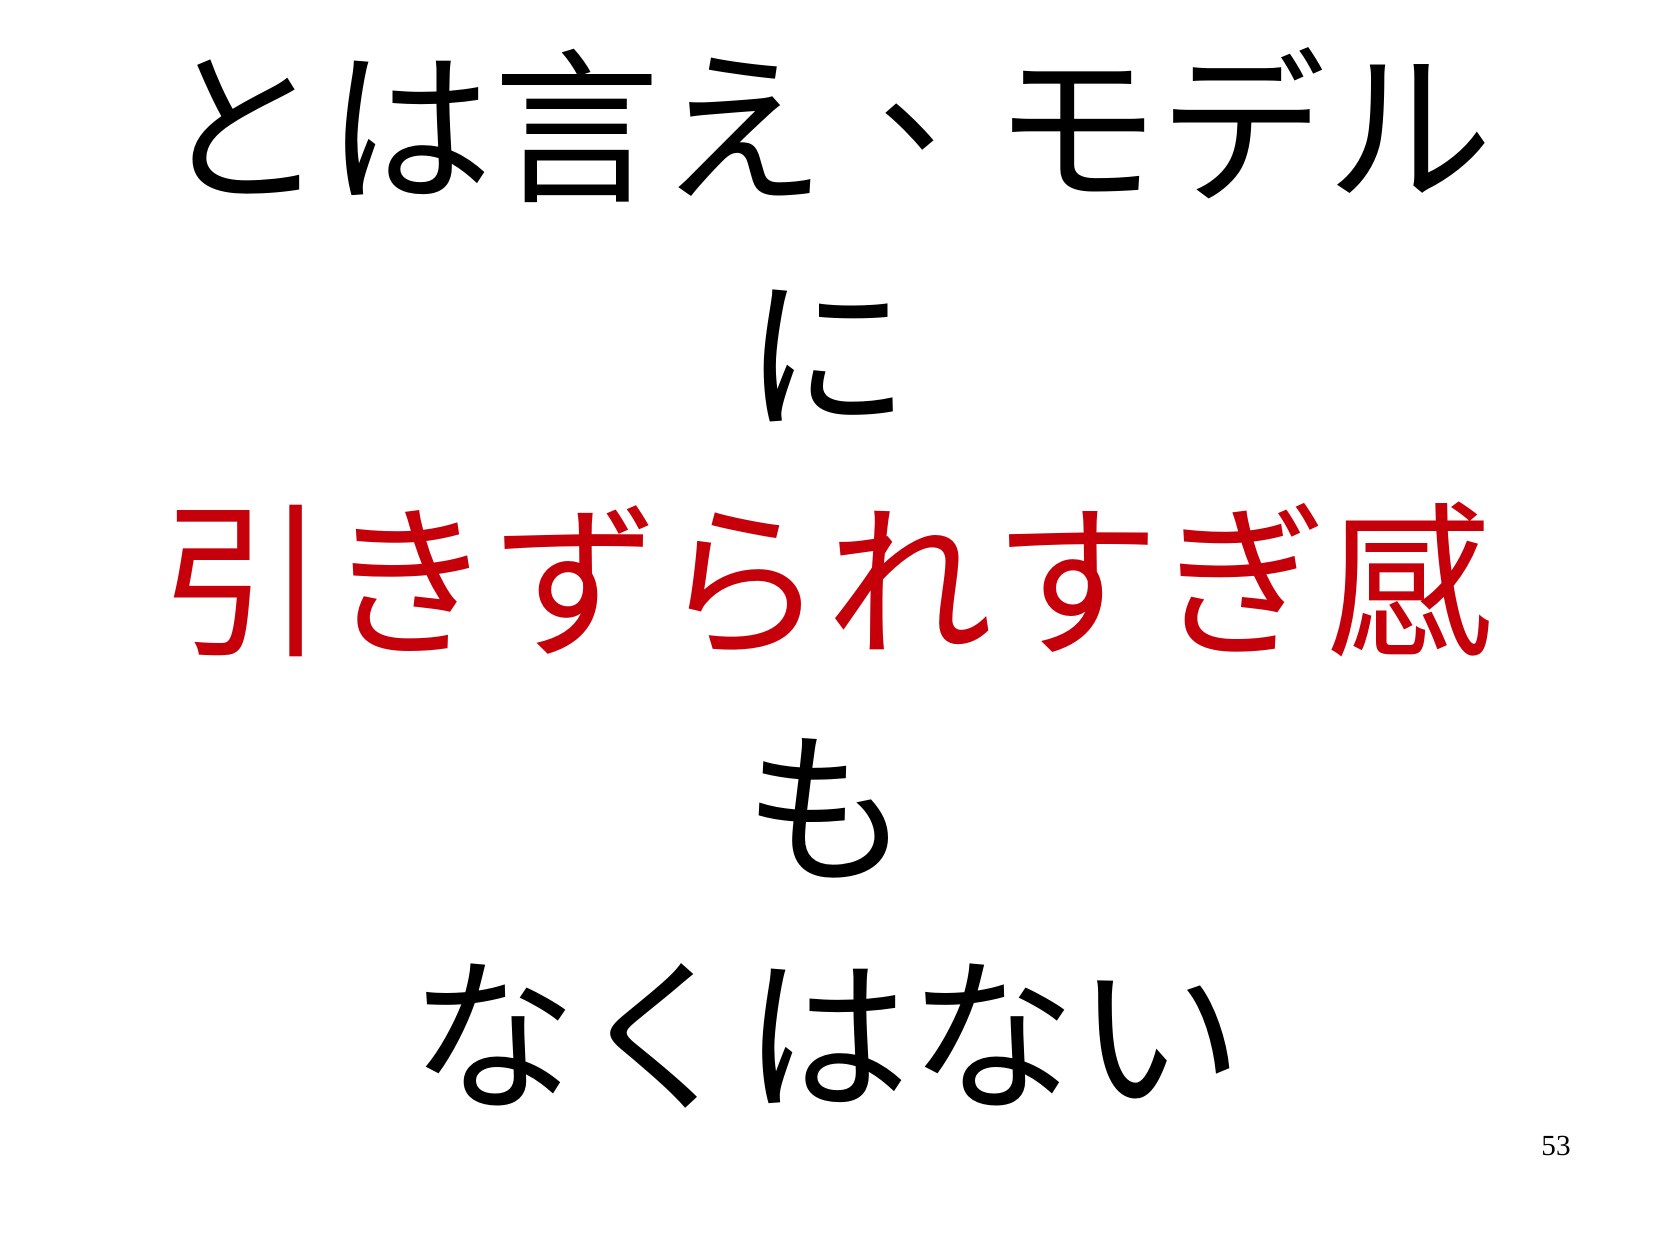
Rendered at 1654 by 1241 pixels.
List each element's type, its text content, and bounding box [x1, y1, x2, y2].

subtitle とは言え、モデルに 引きずられすぎ感も なくはない [82, 56, 1571, 1102]
